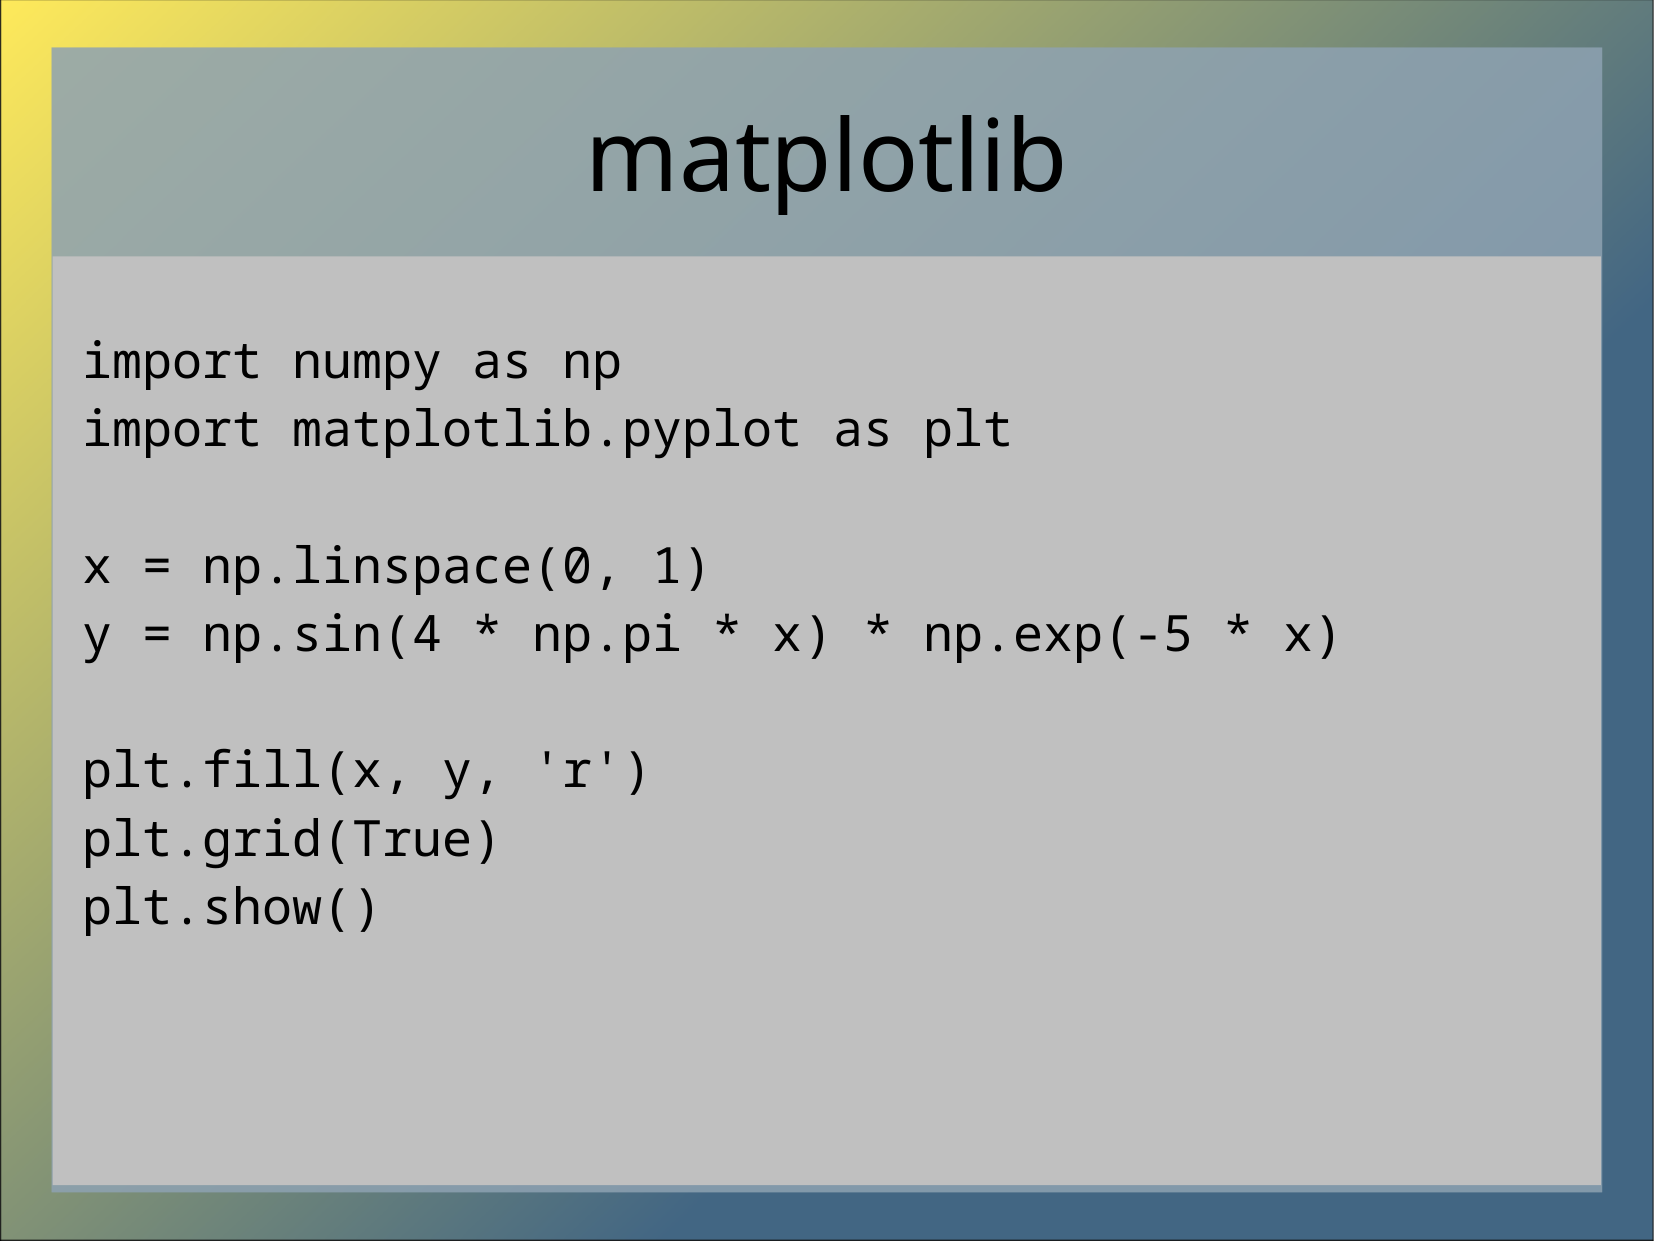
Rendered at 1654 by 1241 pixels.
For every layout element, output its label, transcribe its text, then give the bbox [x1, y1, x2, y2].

title matplotlib [82, 49, 1571, 256]
picture [0, 0, 1654, 1241]
list import numpy as np import matplotlib.pyplot as plt x = np.linspace(0, 1) y = np.sin(4 * np.pi * x) * np.exp(-5 * x) plt.fill(x, y, 'r') plt.grid(True) plt.show() [52, 256, 1601, 1186]
